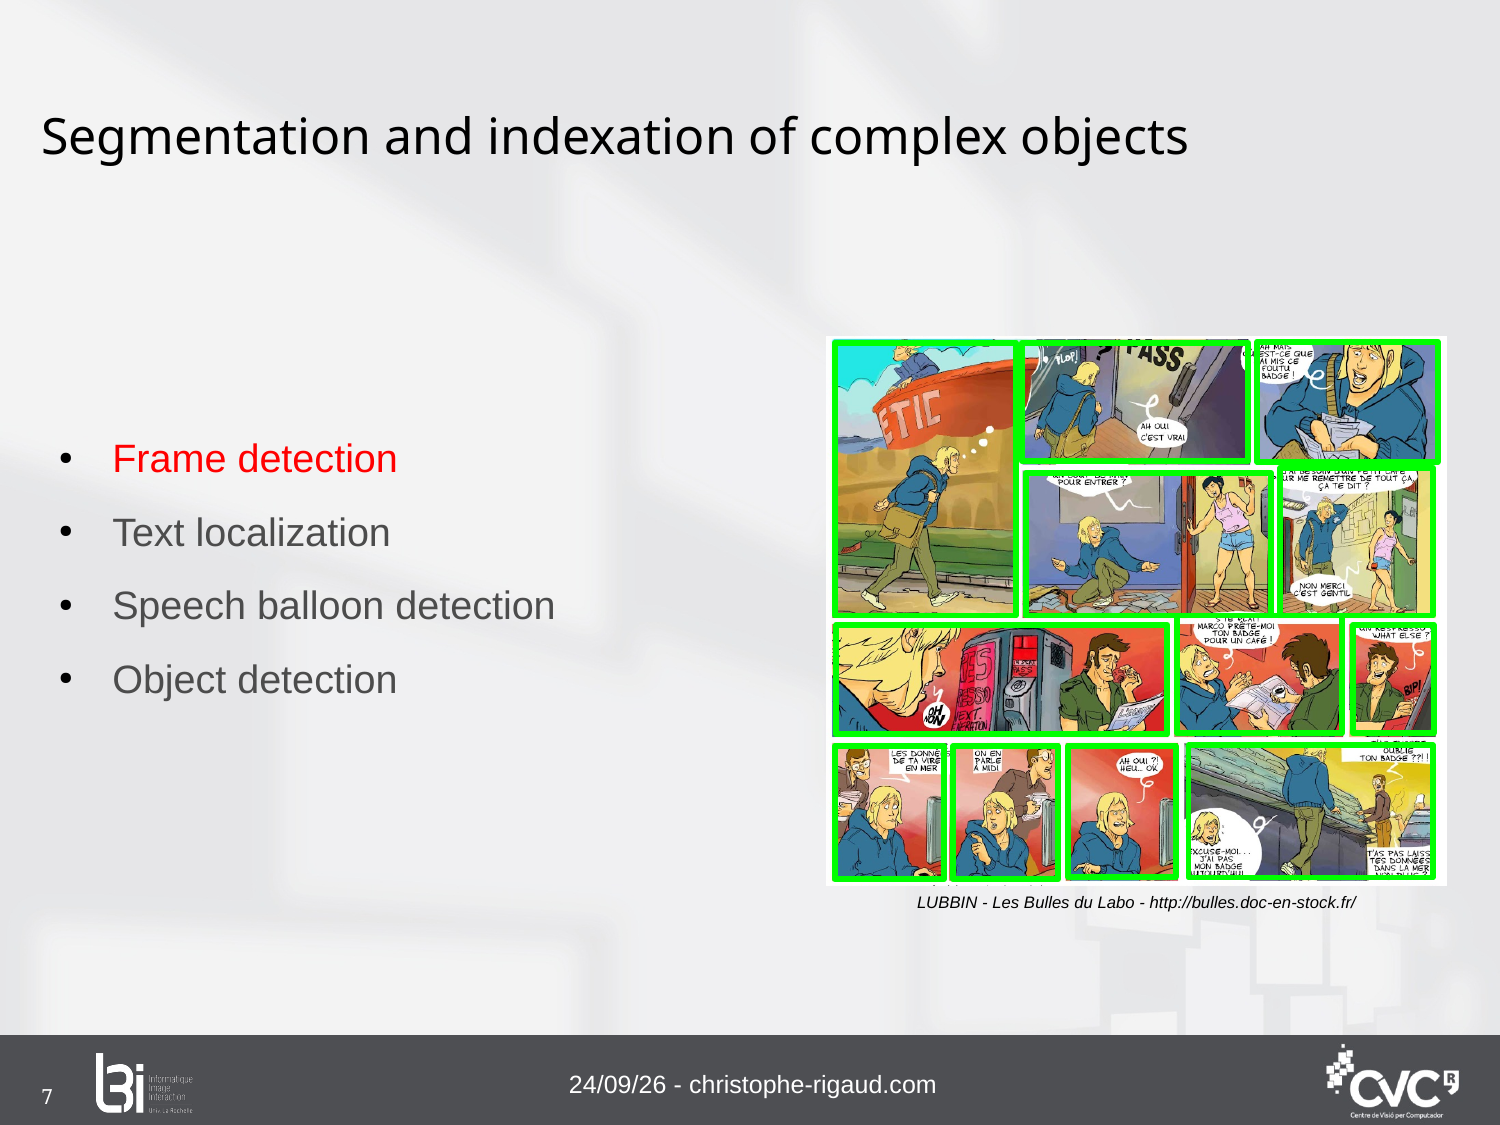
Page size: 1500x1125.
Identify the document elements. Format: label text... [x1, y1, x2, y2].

title Segmentation and indexation of complex objects [41, 41, 1459, 229]
list Frame detection Text localization Speech balloon detection Object detection [41, 437, 733, 768]
text_box 01/03/13 - christophe-rigaud.com [59, 1063, 1447, 1106]
picture [0, 0, 1500, 1125]
text_box LUBBIN - Les Bulles du Labo - http://bulles.doc-en-stock.fr/ [885, 885, 1388, 920]
